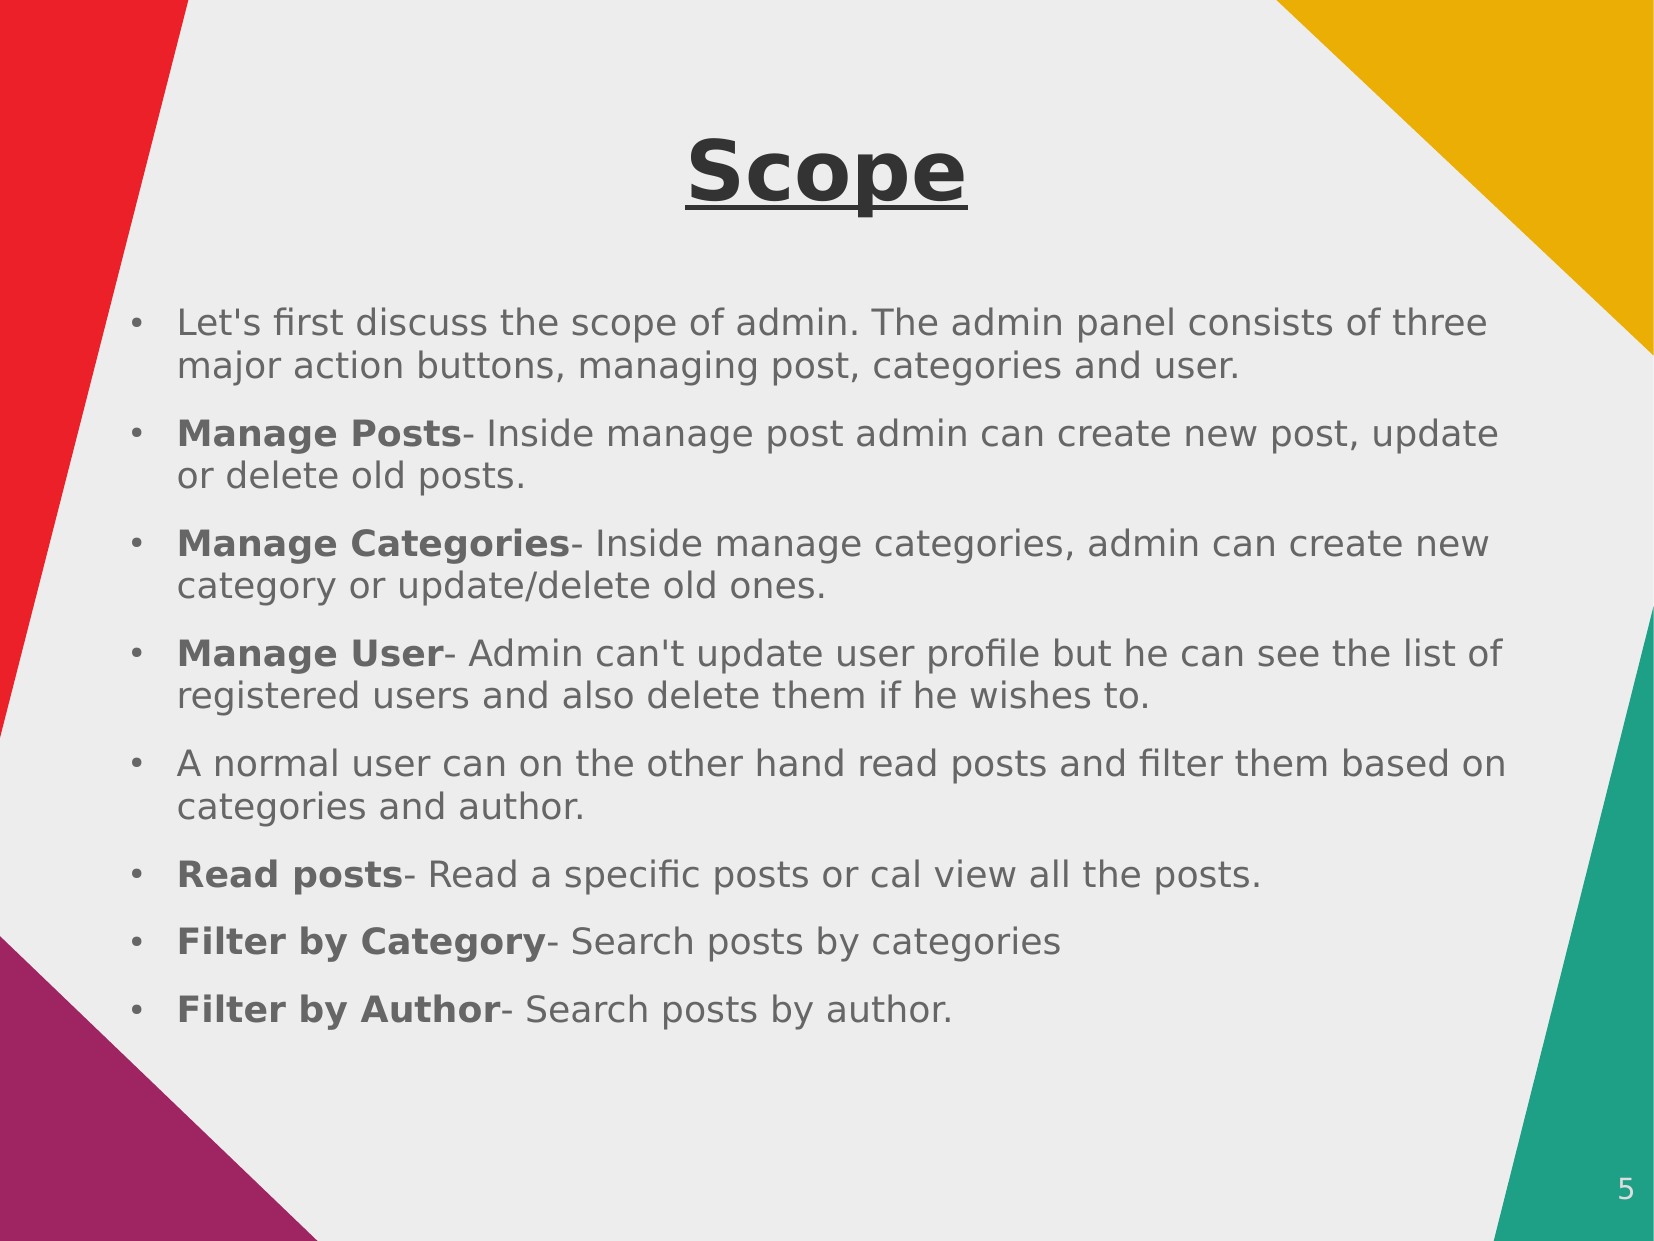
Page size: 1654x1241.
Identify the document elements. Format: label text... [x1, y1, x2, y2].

list Let's first discuss the scope of admin. The admin panel consists of three major action buttons, managing post, categories and user. Manage Posts- Inside manage post admin can create new post, update or delete old posts. Manage Categories- Inside manage categories, admin can create new category or update/delete old ones. Manage User- Admin can't update user profile but he can see the list of registered users and also delete them if he wishes to. A normal user can on the other hand read posts and filter them based on categories and author. Read posts- Read a specific posts or cal view all the posts. Filter by Category- Search posts by categories Filter by Author- Search posts by author. [114, 302, 1539, 1033]
title Scope [114, 73, 1539, 271]
